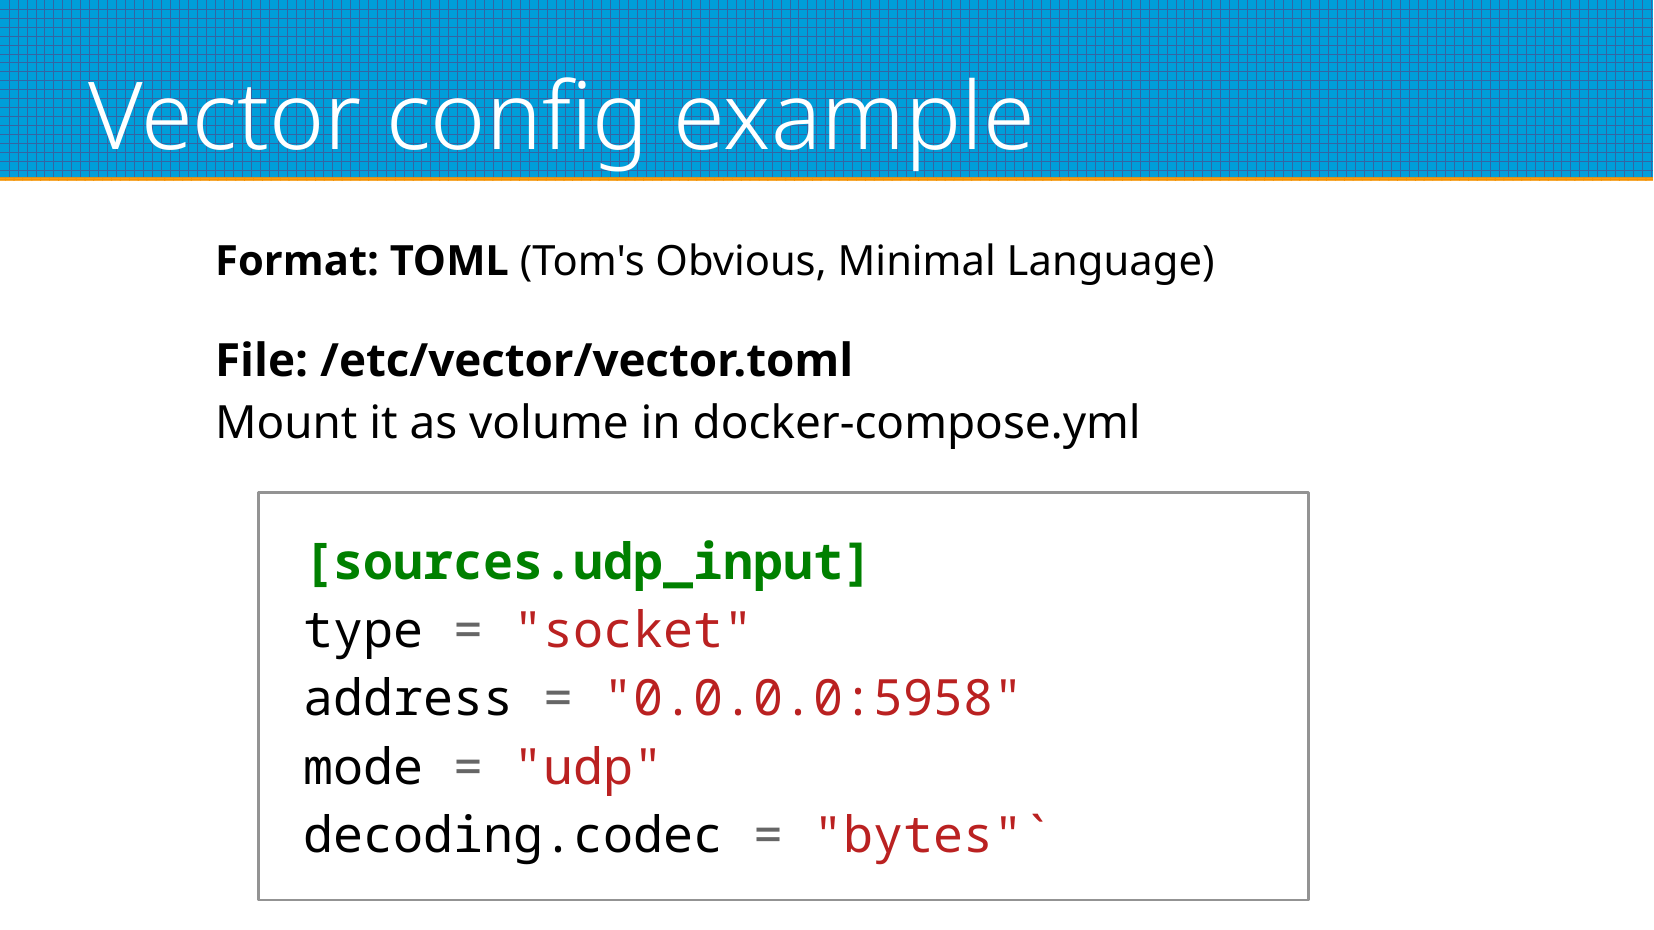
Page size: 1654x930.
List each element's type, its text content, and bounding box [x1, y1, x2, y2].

title Vector config example [88, 14, 1565, 178]
text_box Format: TOML (Tom's Obvious, Minimal Language) File: /etc/vector/vector.toml Mount it as volume in docker-compose.yml [209, 224, 1388, 458]
text_box [sources.udp_input] type = "socket" address = "0.0.0.0:5958" mode = "udp" decoding.codec = "bytes"` [258, 492, 1309, 901]
